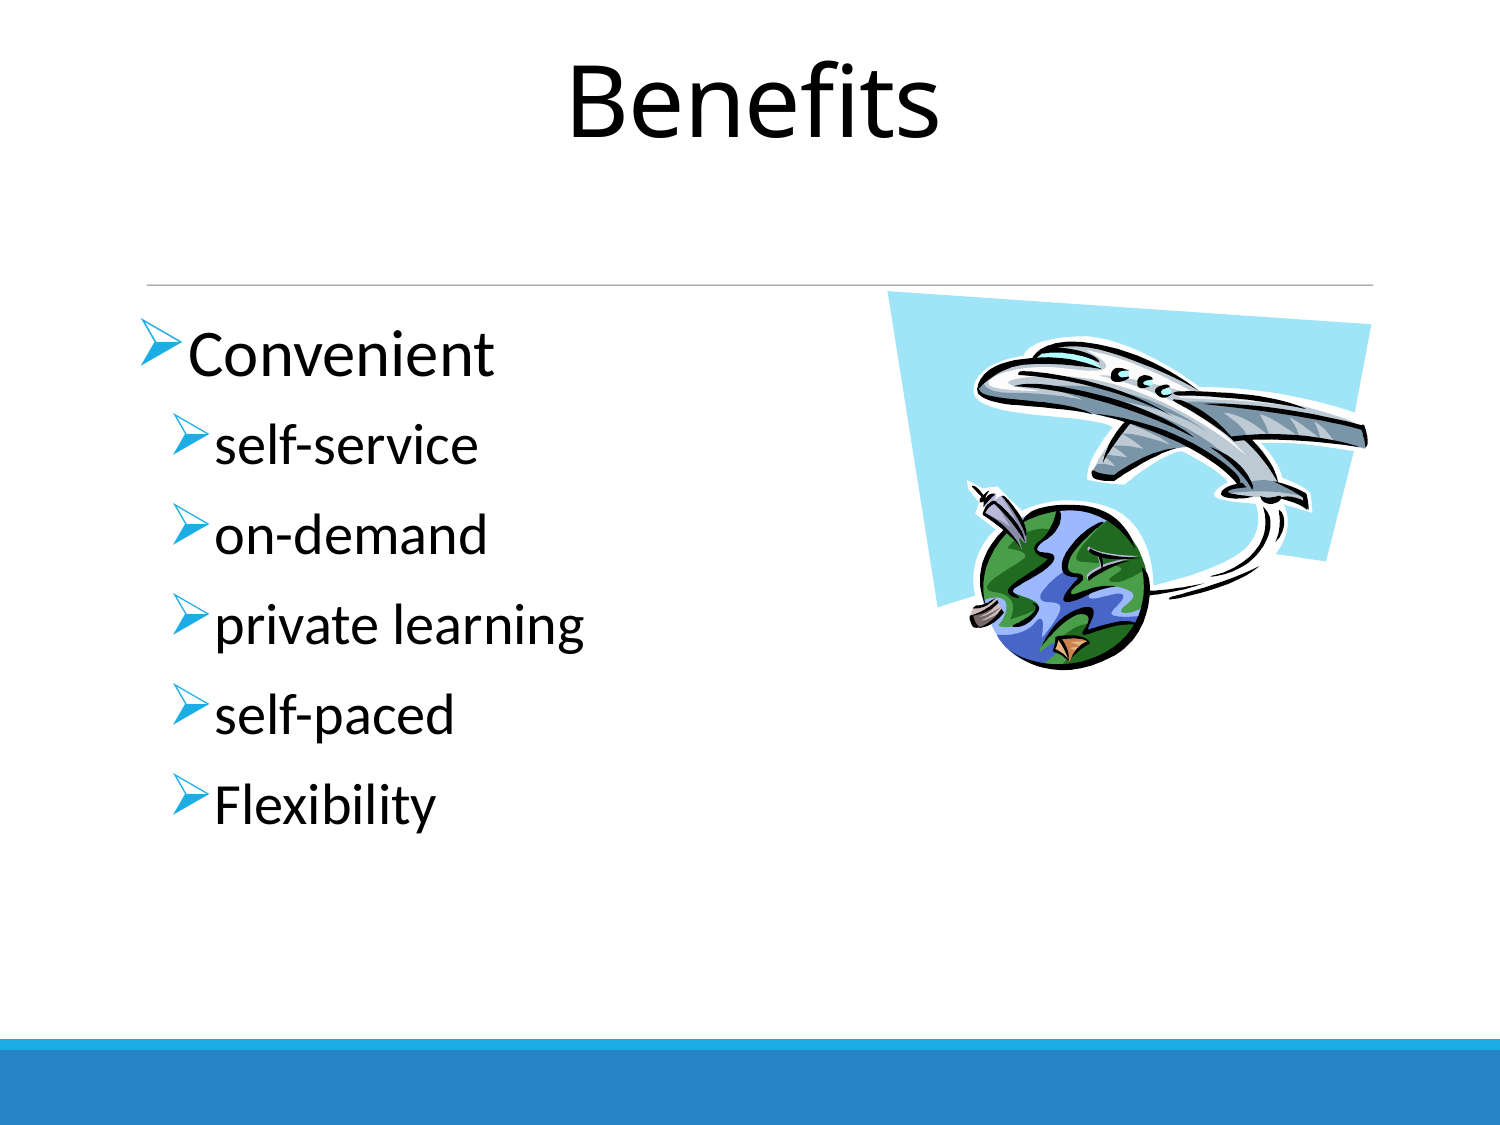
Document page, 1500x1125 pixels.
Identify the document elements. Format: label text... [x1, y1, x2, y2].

picture [887, 287, 1377, 676]
list Convenient self-service on-demand private learning self-paced Flexibility [135, 302, 1373, 963]
title Benefits [135, 47, 1373, 285]
